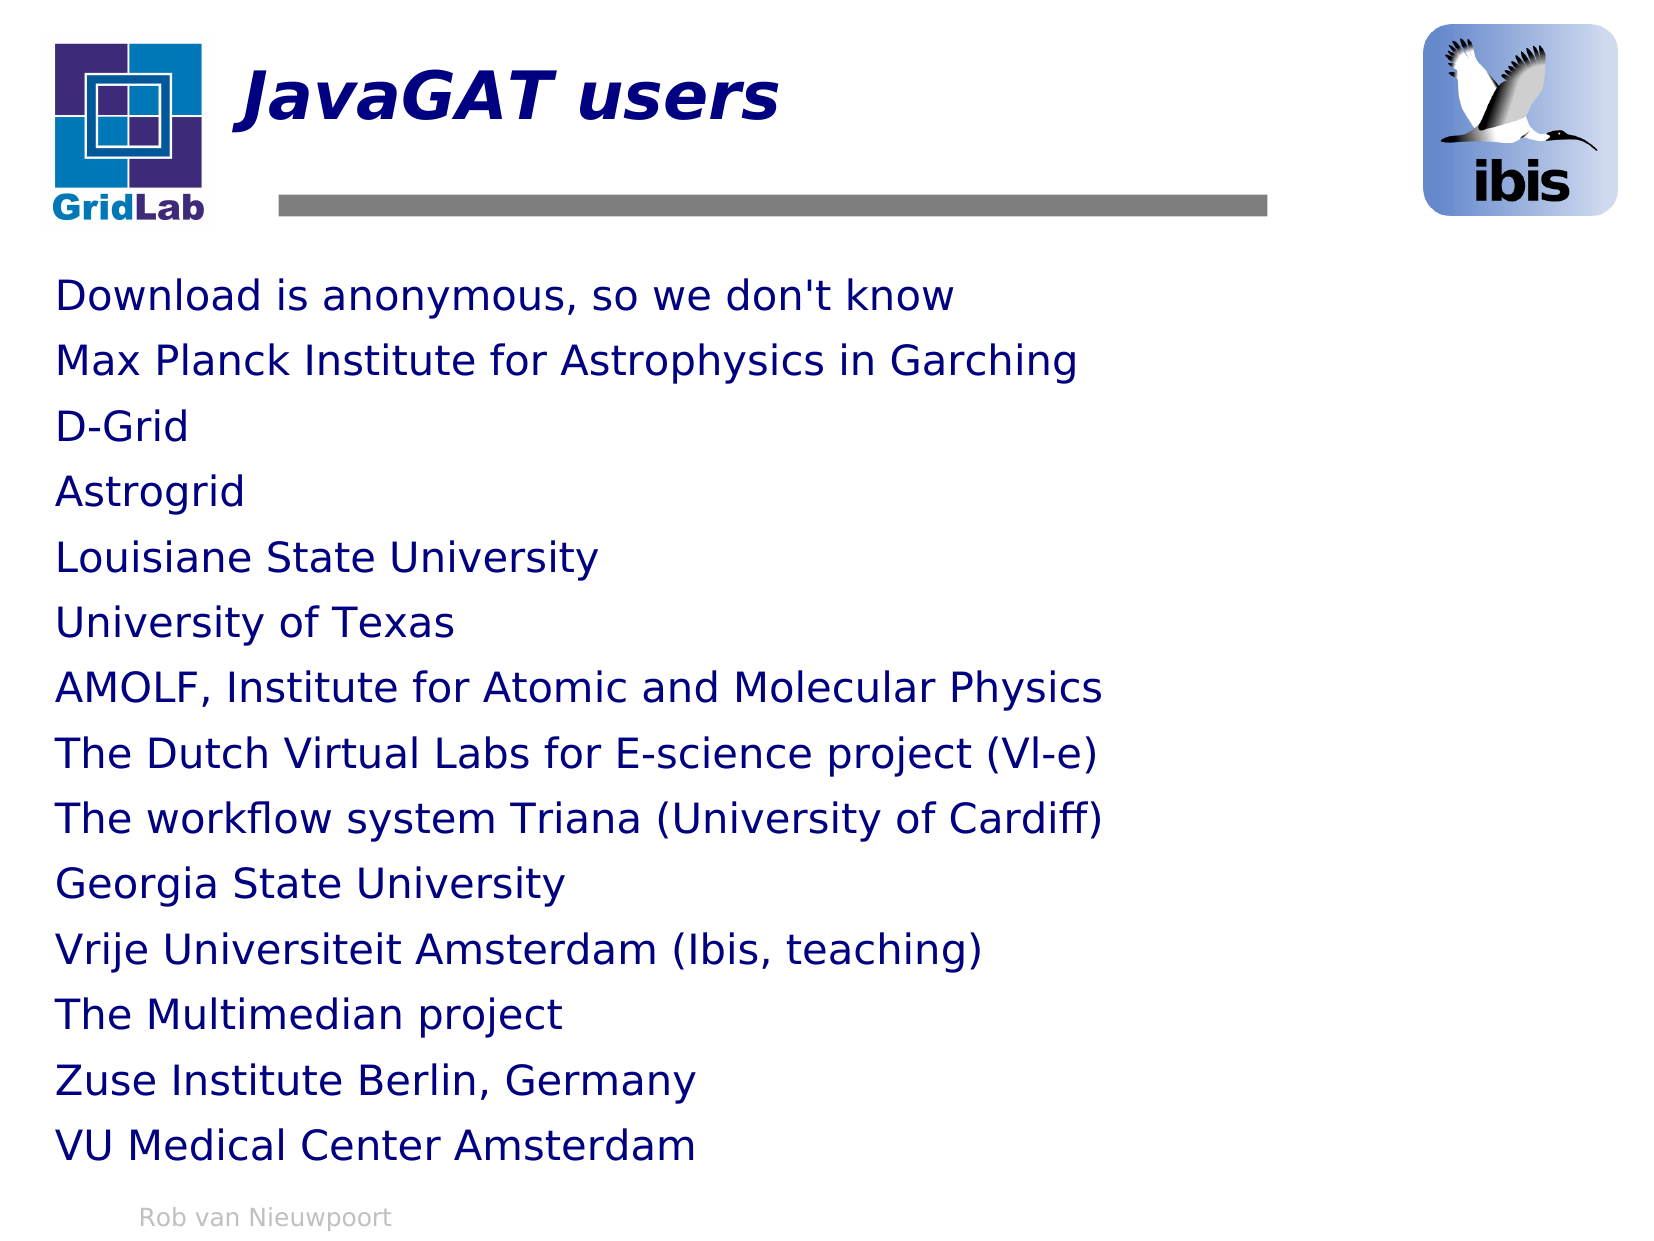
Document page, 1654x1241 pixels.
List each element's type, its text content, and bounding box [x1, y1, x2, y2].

title JavaGAT users [243, 0, 1280, 187]
list Download is anonymous, so we don't know Max Planck Institute for Astrophysics in Garching D-Grid Astrogrid Louisiane State University University of Texas AMOLF, Institute for Atomic and Molecular Physics The Dutch Virtual Labs for E-science project (Vl-e) The workflow system Triana (University of Cardiff) Georgia State University Vrije Universiteit Amsterdam (Ibis, teaching) The Multimedian project Zuse Institute Berlin, Germany VU Medical Center Amsterdam [55, 268, 1599, 1167]
picture [45, 34, 211, 230]
picture [1423, 24, 1618, 216]
